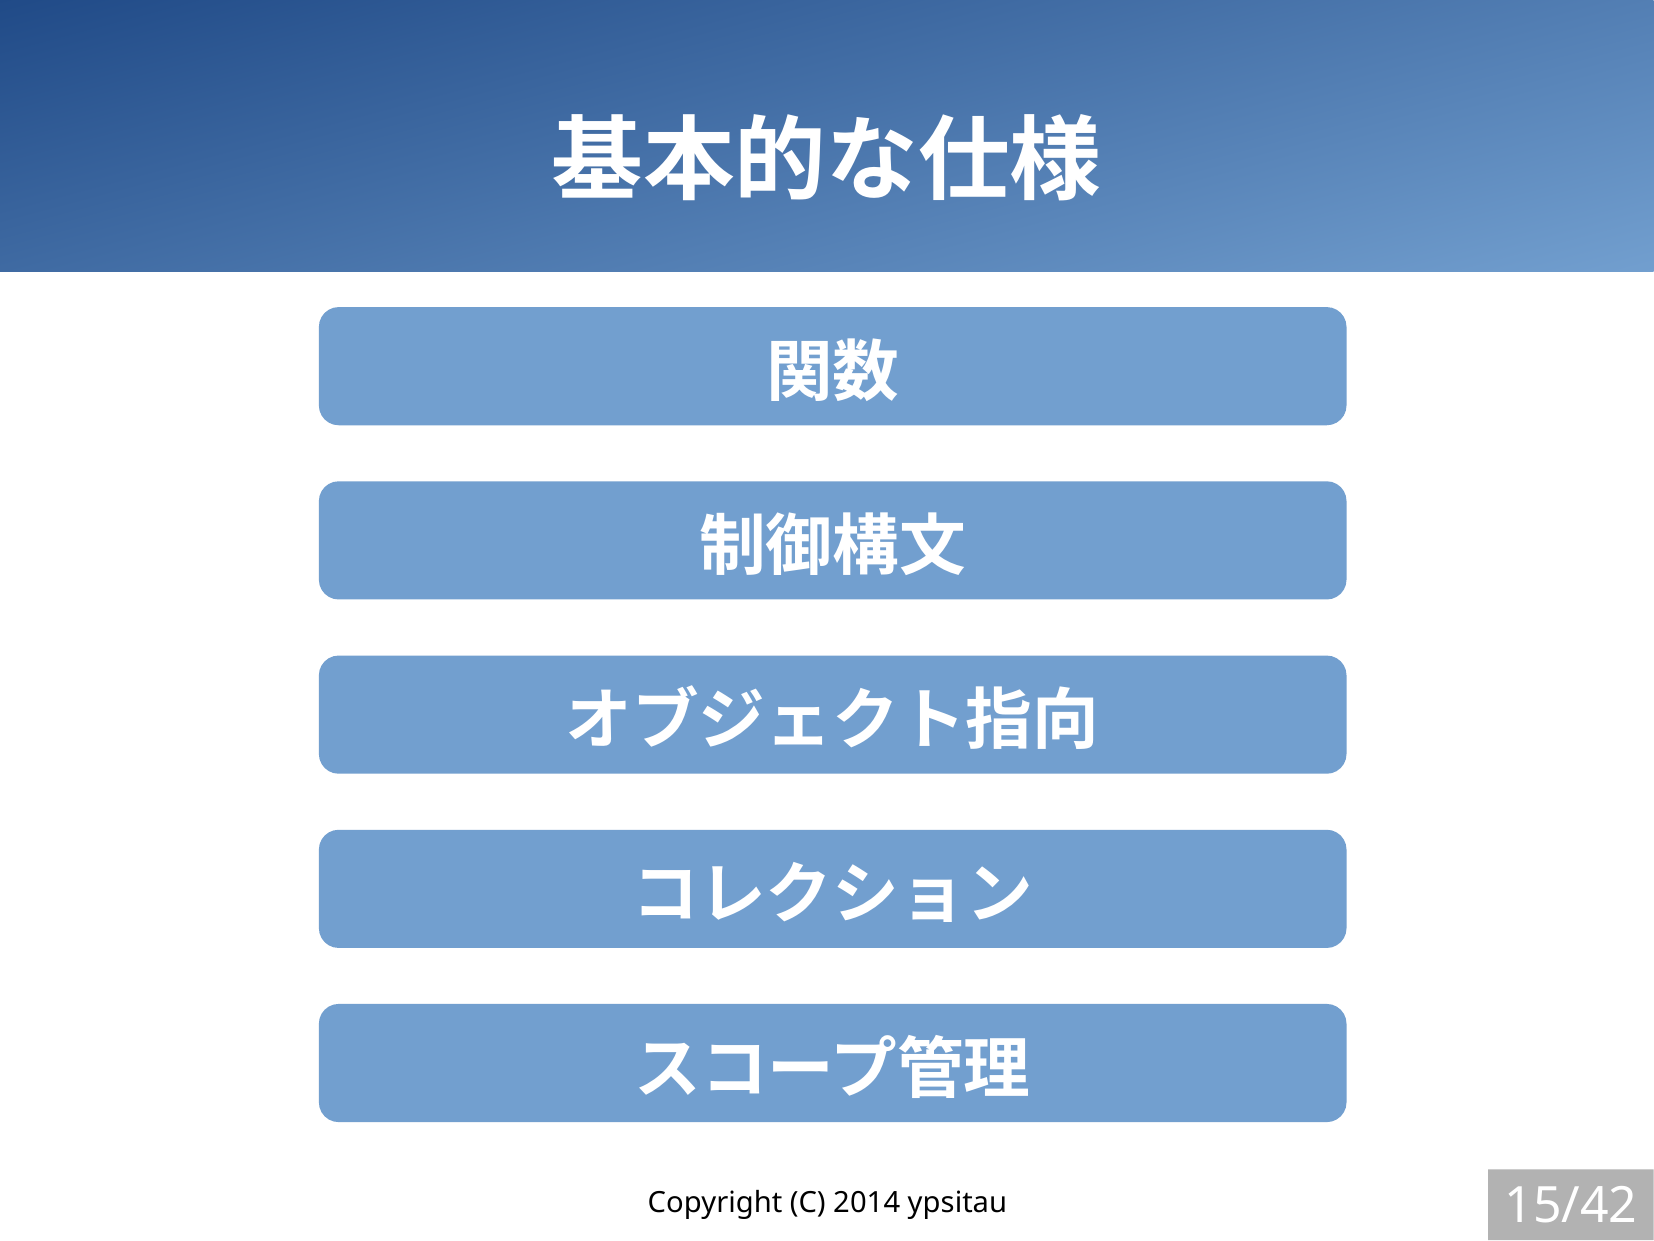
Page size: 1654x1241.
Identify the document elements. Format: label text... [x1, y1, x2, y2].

text_box 制御構文 [318, 481, 1347, 600]
text_box コレクション [318, 829, 1347, 948]
text_box 関数 [318, 307, 1347, 426]
text_box スコープ管理 [318, 1003, 1347, 1123]
title 基本的な仕様 [82, 49, 1571, 257]
text_box オブジェクト指向 [318, 655, 1347, 774]
